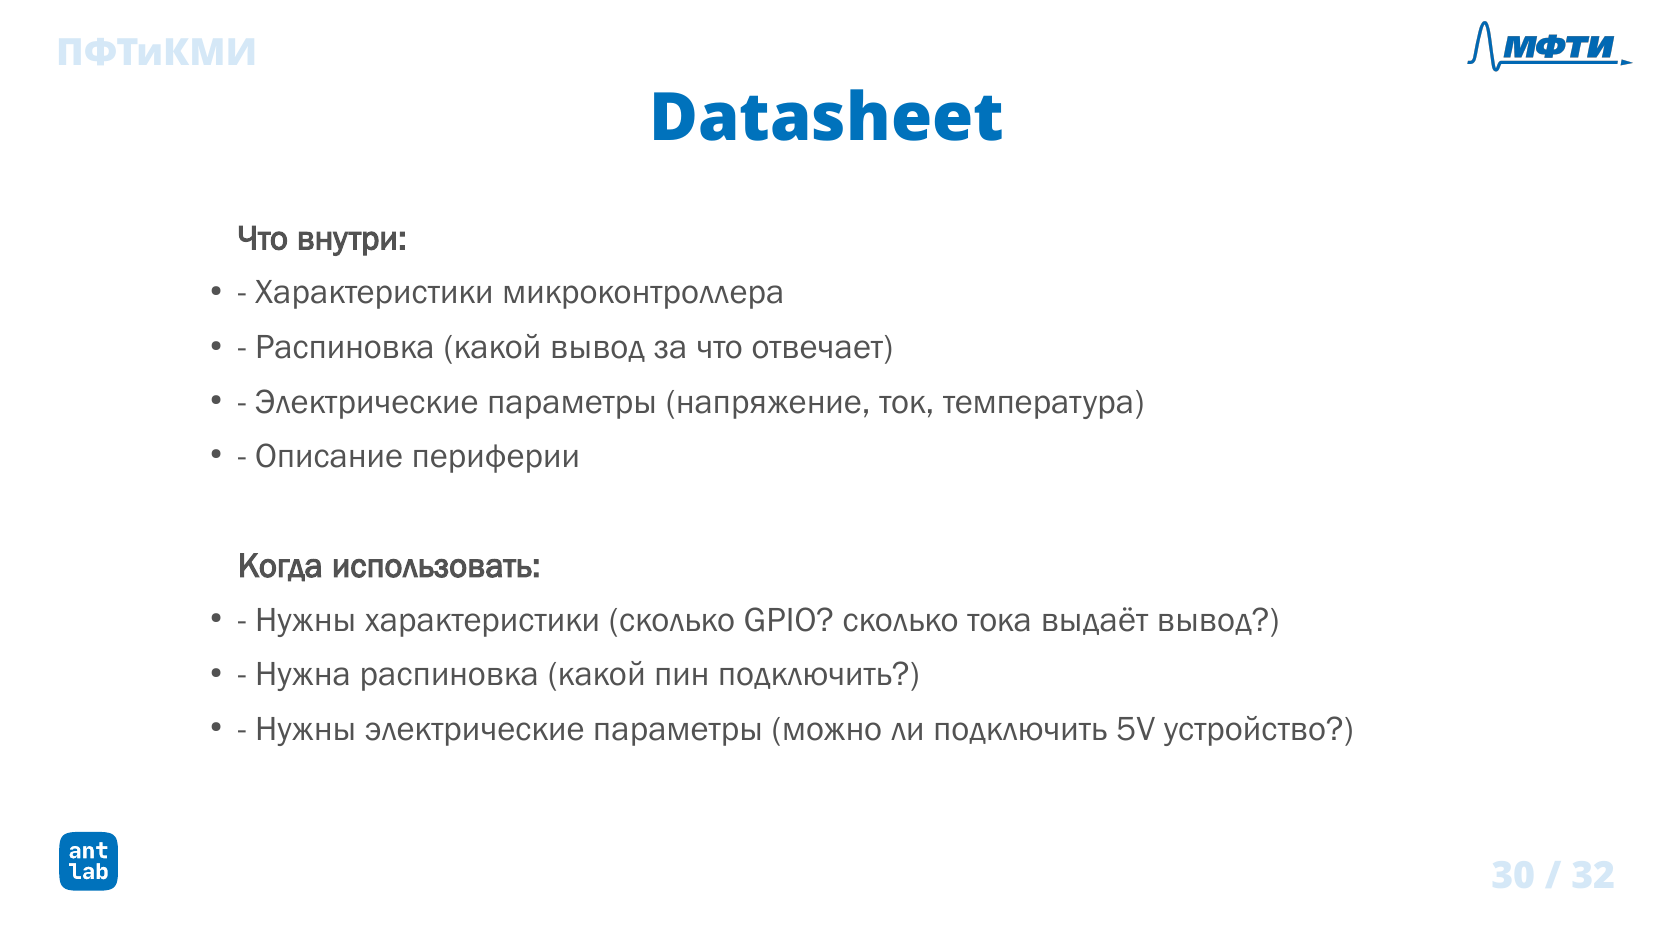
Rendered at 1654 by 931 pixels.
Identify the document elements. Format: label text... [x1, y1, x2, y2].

picture [1446, 0, 1654, 93]
list Что внутри: - Характеристики микроконтроллера - Распиновка (какой вывод за что отвечает) - Электрические параметры (напряжение, ток, температура) - Описание периферии Когда использовать: - Нужны характеристики (сколько GPIO? сколько тока выдаёт вывод?) - Нужна распиновка (какой пин подключить?) - Нужны электрические параметры (можно ли подключить 5V устройство?) [200, 217, 1595, 758]
title Datasheet [82, 37, 1571, 193]
